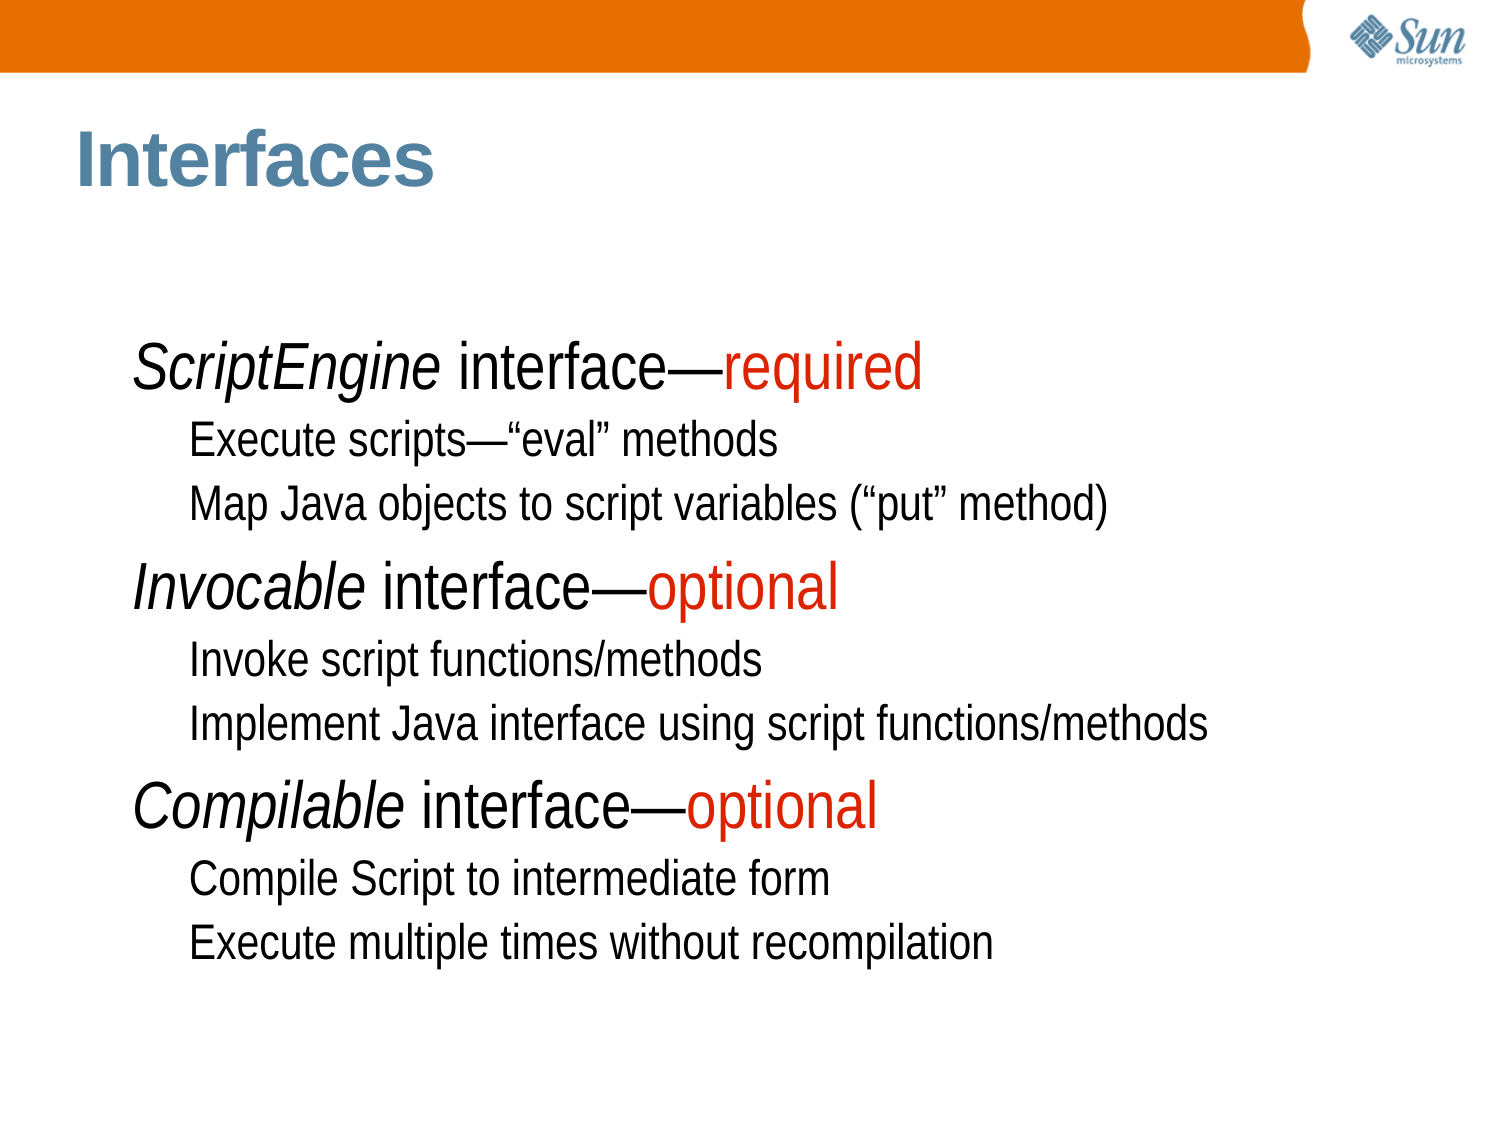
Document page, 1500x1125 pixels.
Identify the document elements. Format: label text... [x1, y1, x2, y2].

title Interfaces [75, 122, 1438, 228]
list ScriptEngine interface—required Execute scripts—“eval” methods Map Java objects to script variables (“put” method) Invocable interface—optional Invoke script functions/methods Implement Java interface using script functions/methods Compilable interface—optional Compile Script to intermediate form Execute multiple times without recompilation [112, 337, 1463, 1030]
picture [0, 0, 1500, 75]
